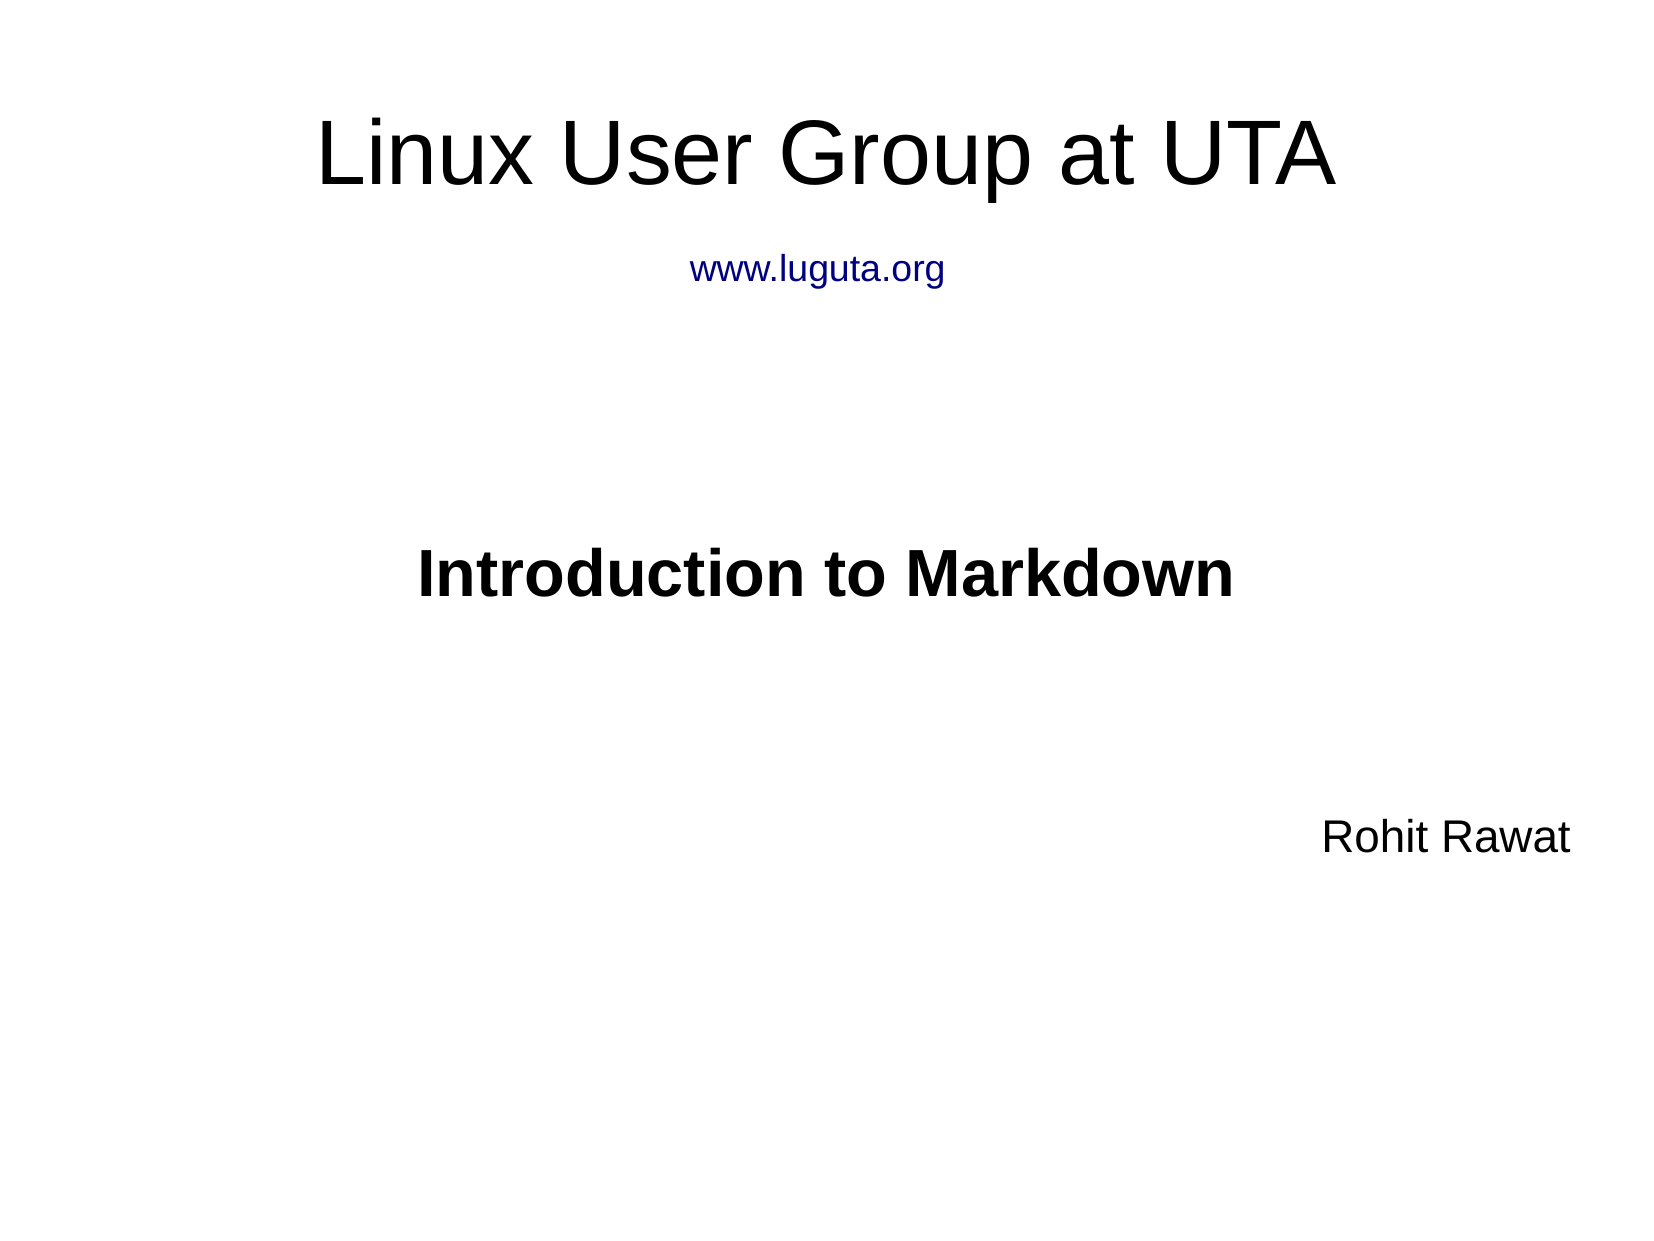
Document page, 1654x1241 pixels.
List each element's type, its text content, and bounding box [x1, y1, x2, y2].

subtitle Introduction to Markdown Rohit Rawat [82, 290, 1571, 1010]
text_box www.luguta.org [675, 240, 961, 339]
title Linux User Group at UTA [82, 49, 1571, 257]
